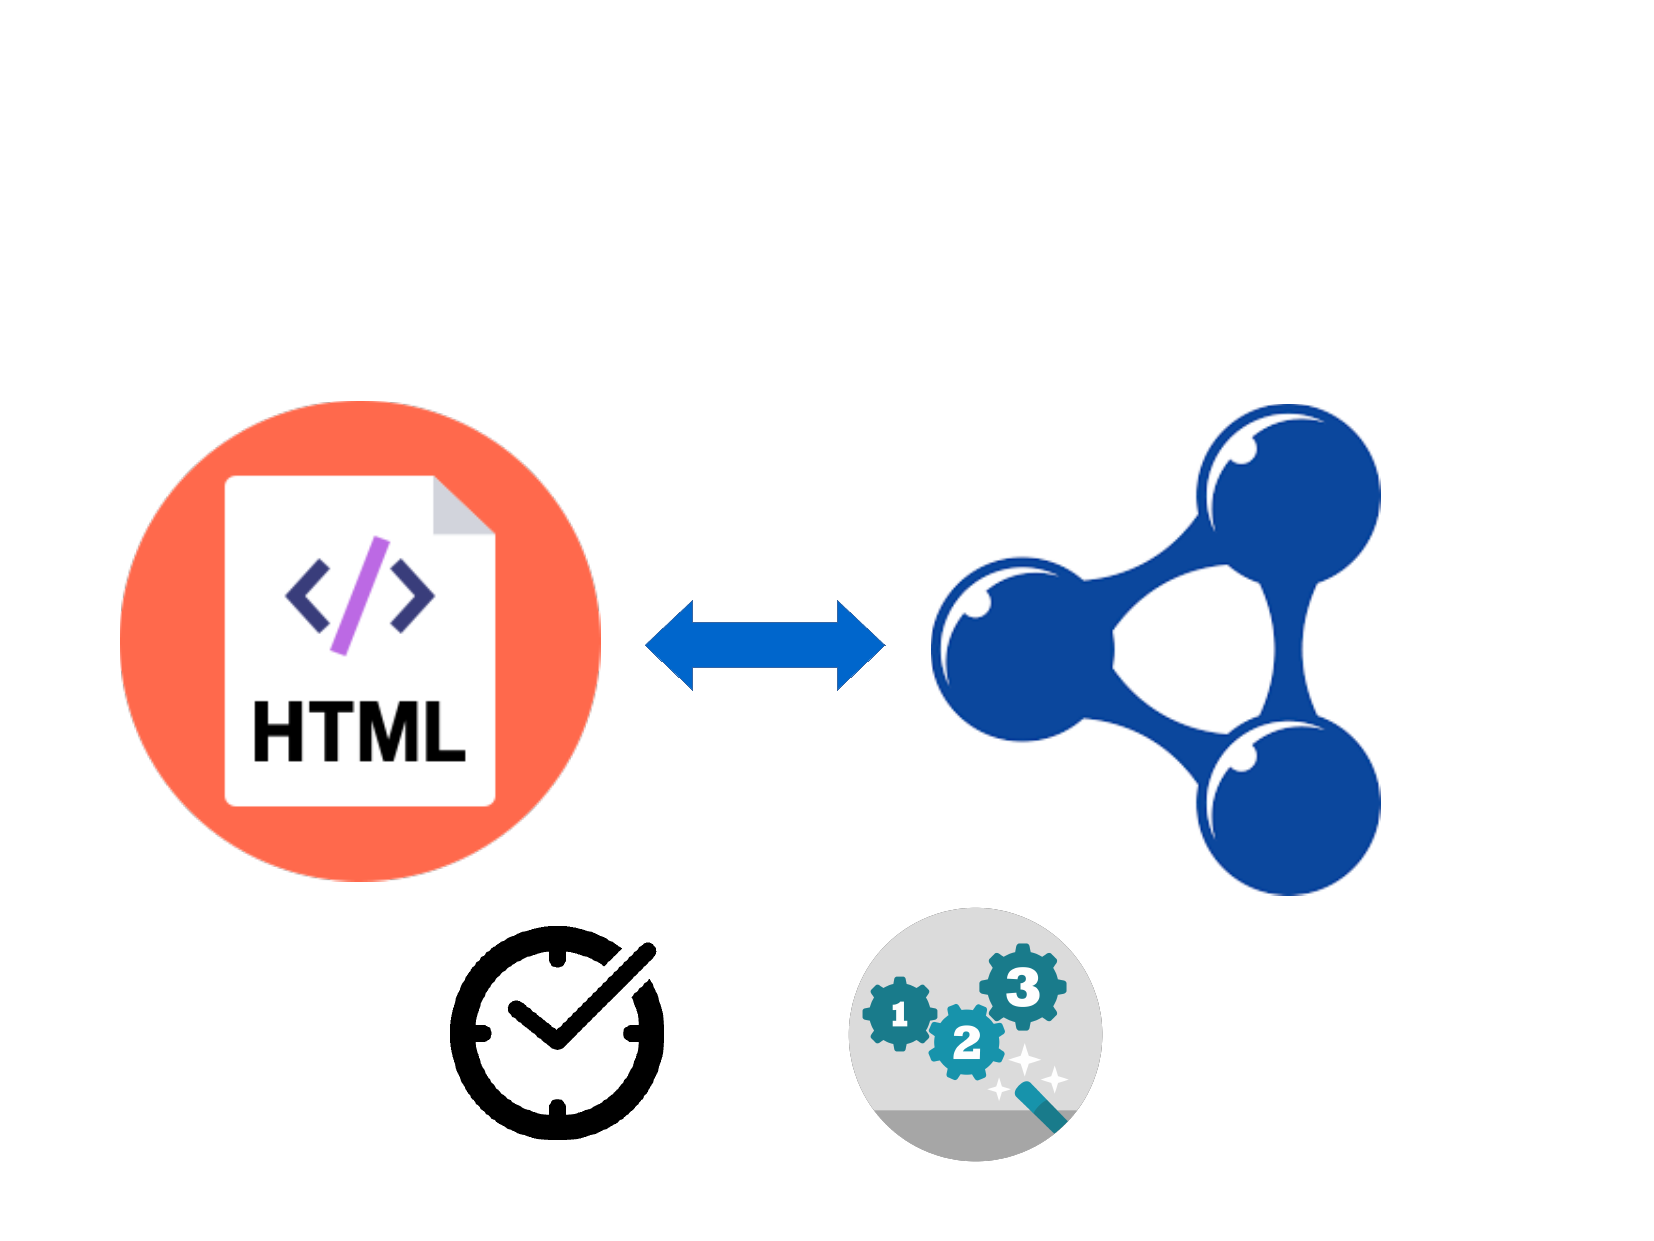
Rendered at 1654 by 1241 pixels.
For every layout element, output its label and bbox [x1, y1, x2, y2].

picture [825, 404, 1381, 1186]
text_box [645, 600, 886, 691]
picture [450, 926, 664, 1141]
picture [120, 401, 601, 882]
